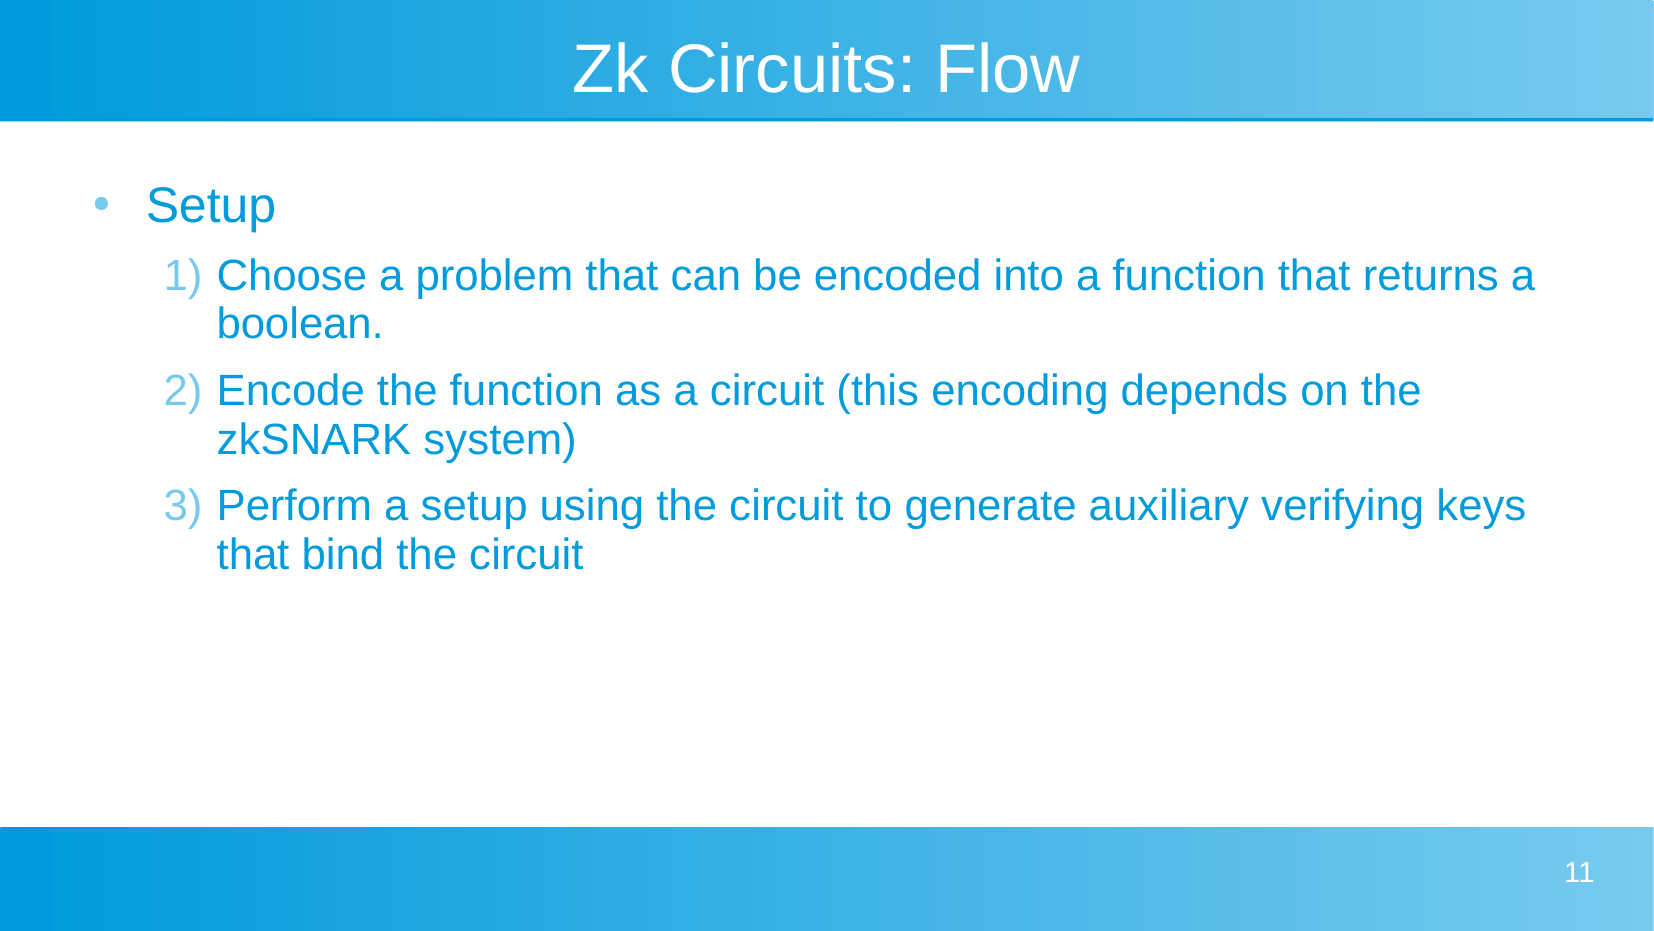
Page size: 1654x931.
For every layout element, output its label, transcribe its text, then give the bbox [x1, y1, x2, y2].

list Setup Choose a problem that can be encoded into a function that returns a boolean. Encode the function as a circuit (this encoding depends on the zkSNARK system) Perform a setup using the circuit to generate auxiliary verifying keys that bind the circuit [75, 177, 1611, 768]
title Zk Circuits: Flow [59, 29, 1595, 108]
